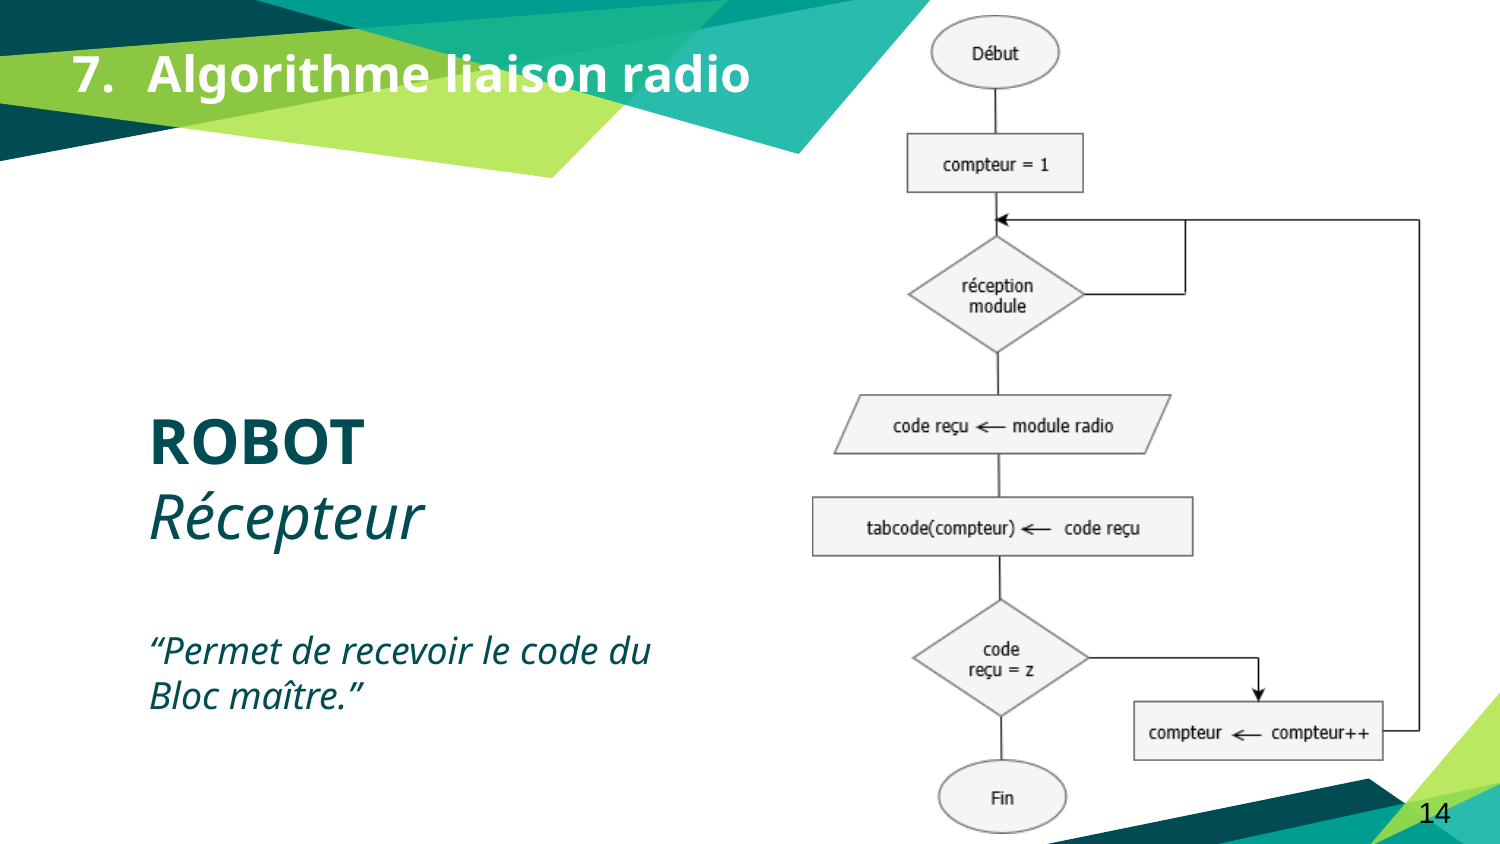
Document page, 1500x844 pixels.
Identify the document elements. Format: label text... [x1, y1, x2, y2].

text_box ROBOT Récepteur “Permet de recevoir le code du Bloc maître.” [134, 386, 796, 432]
picture [812, 15, 1432, 835]
title 7. Algorithme liaison radio [57, 27, 812, 169]
slide_number <number> [1403, 779, 1494, 844]
